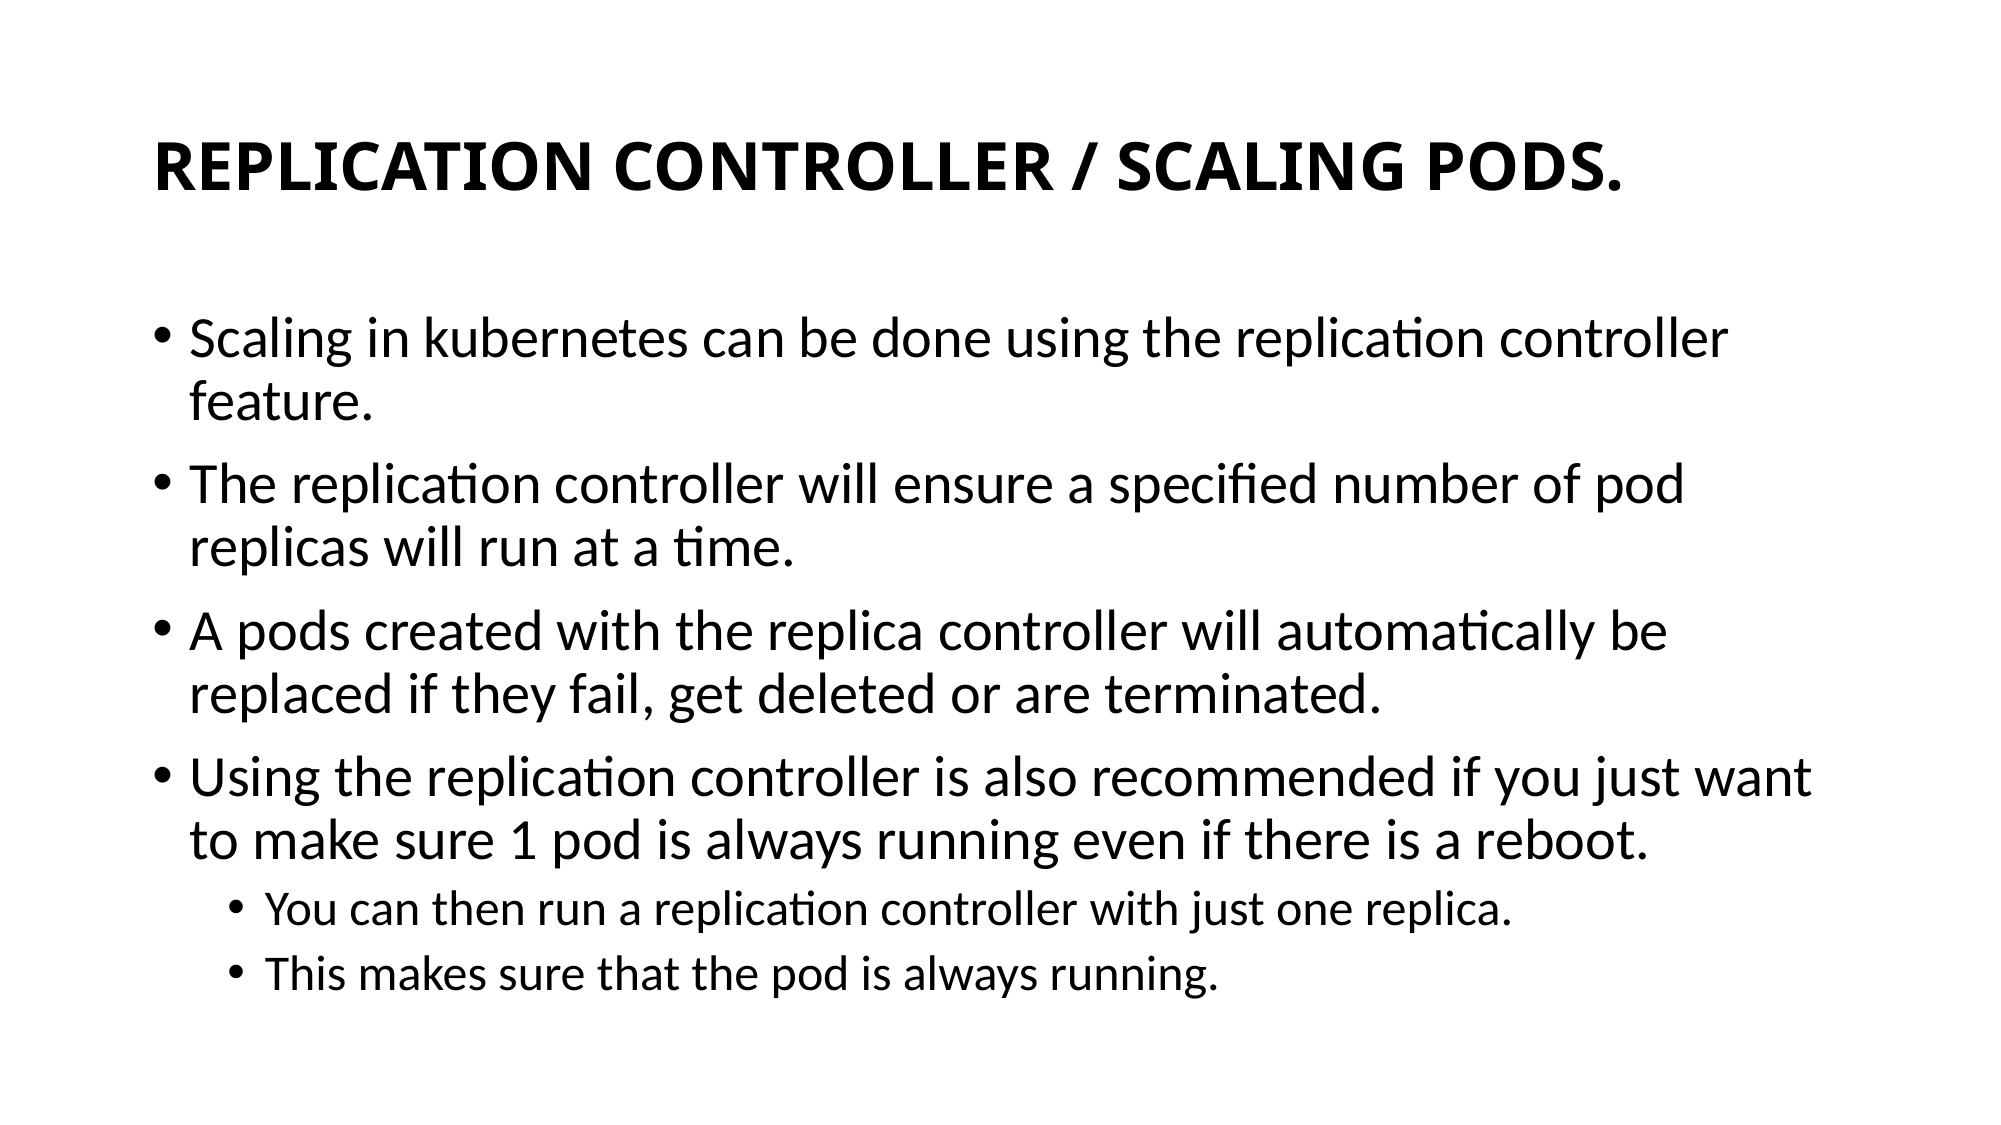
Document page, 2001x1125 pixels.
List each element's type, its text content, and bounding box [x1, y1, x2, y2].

list Scaling in kubernetes can be done using the replication controller feature. The replication controller will ensure a specified number of pod replicas will run at a time. A pods created with the replica controller will automatically be replaced if they fail, get deleted or are terminated. Using the replication controller is also recommended if you just want to make sure 1 pod is always running even if there is a reboot. You can then run a replication controller with just one replica. This makes sure that the pod is always running. [137, 299, 1863, 1014]
title REPLICATION CONTROLLER / SCALING PODS. [137, 59, 1863, 278]
